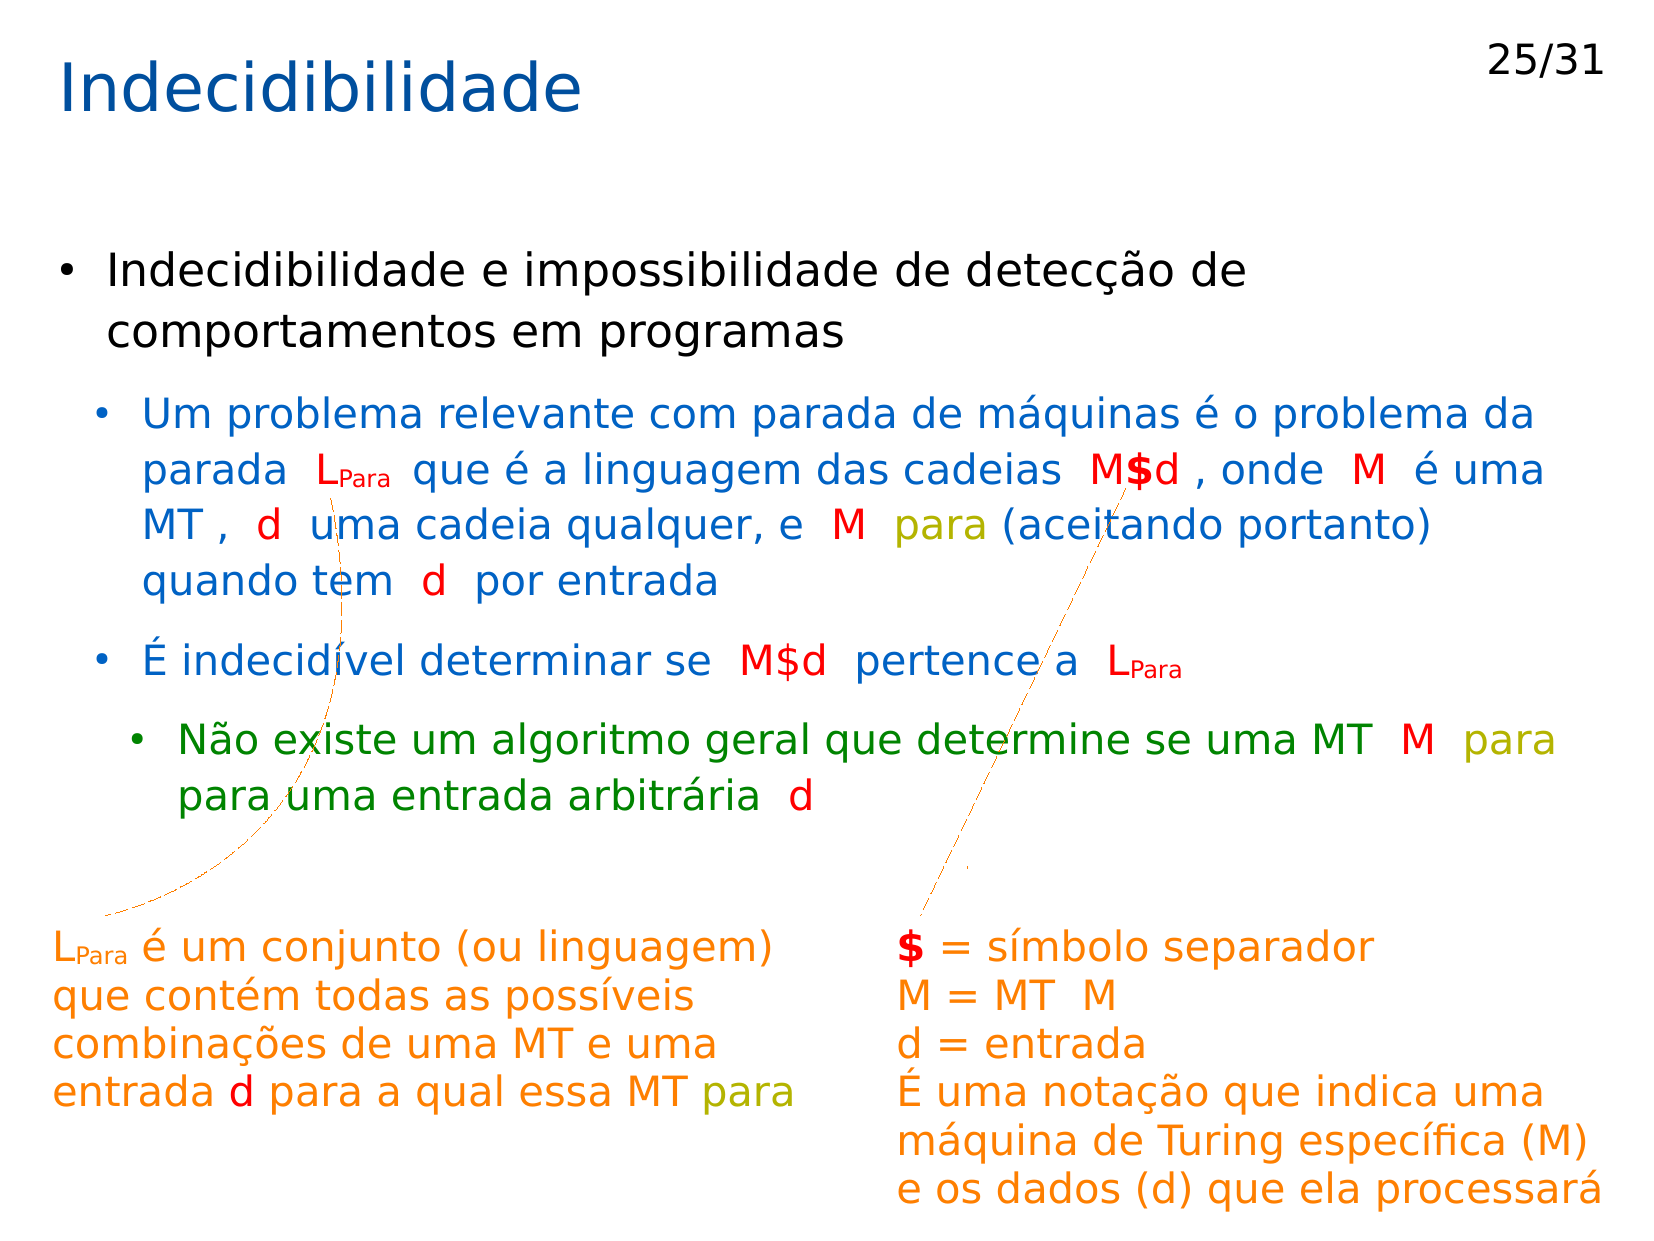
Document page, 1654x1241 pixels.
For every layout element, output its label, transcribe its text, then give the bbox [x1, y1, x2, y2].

title Indecidibilidade [59, 49, 1625, 128]
text_box $ = símbolo separador M = MT M d = entrada É uma notação que indica uma máquina de Turing específica (M) e os dados (d) que ela processará [881, 915, 1625, 1194]
list Indecidibilidade e impossibilidade de detecção de comportamentos em programas Um problema relevante com parada de máquinas é o problema da parada LPara que é a linguagem das cadeias M$d , onde M é uma MT , d uma cadeia qualquer, e M para (aceitando portanto) quando tem d por entrada É indecidível determinar se M$d pertence a LPara Não existe um algoritmo geral que determine se uma MT M para para uma entrada arbitrária d [59, 236, 1595, 1211]
text_box LPara é um conjunto (ou linguagem) que contém todas as possíveis combinações de uma MT e uma entrada d para a qual essa MT para [37, 915, 842, 1173]
